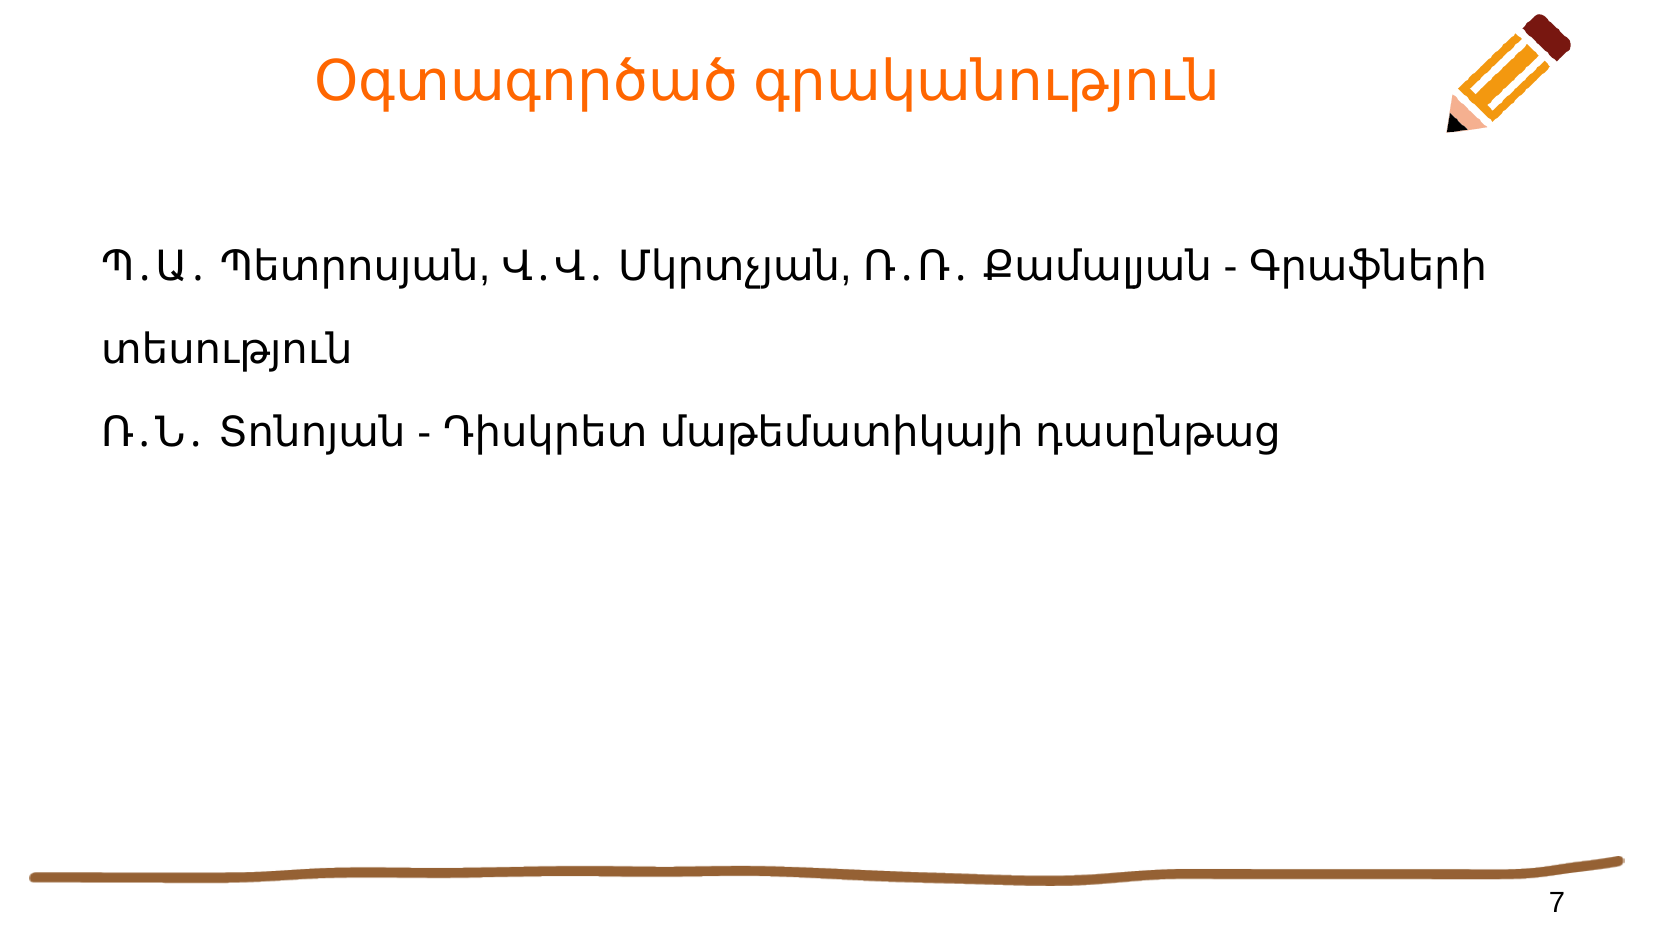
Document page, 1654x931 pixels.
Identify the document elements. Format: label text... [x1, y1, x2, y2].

picture [1446, 14, 1571, 133]
title Օգտագործած գրականություն [88, 29, 1447, 133]
list Պ․Ա․ Պետրոսյան, Վ․Վ․ Մկրտչյան, Ռ․Ռ․ Քամալյան - Գրաֆների տեսություն Ռ․Ն․ Տոնոյան - Դիսկրետ մաթեմատիկայի դասընթաց [88, 206, 1613, 857]
picture [29, 856, 1625, 886]
